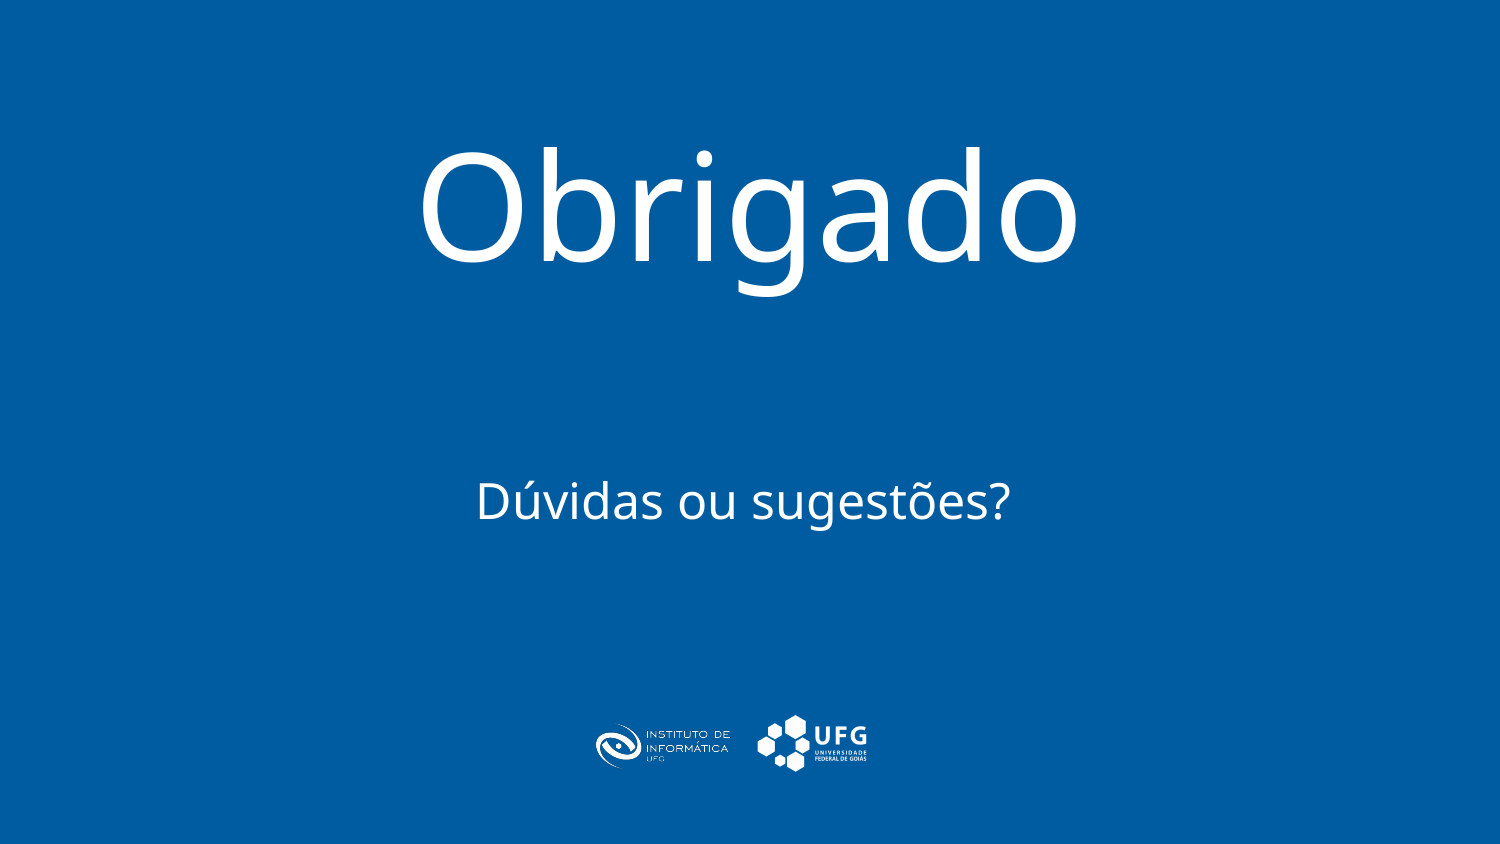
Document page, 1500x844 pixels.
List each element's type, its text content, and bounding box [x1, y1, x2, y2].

title Obrigado [74, 96, 1425, 232]
subtitle Dúvidas ou sugestões? [460, 466, 1038, 533]
picture [596, 723, 730, 769]
picture [757, 713, 876, 772]
